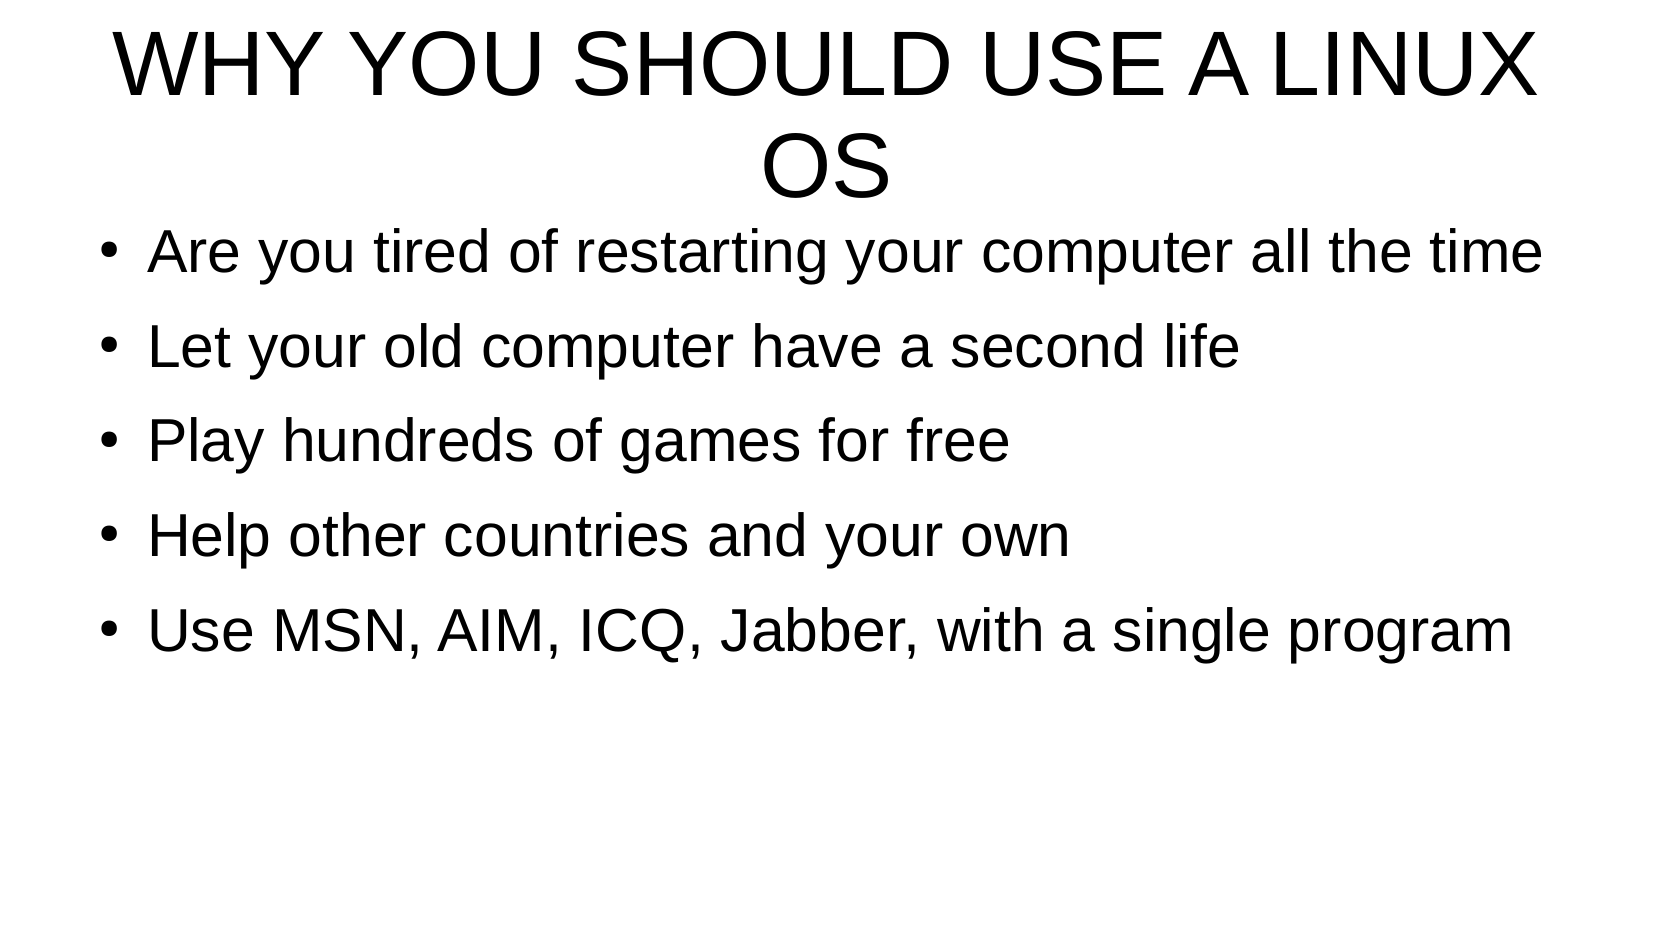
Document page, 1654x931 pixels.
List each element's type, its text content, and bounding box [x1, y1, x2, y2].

title WHY YOU SHOULD USE A LINUX OS [82, 12, 1571, 217]
list Are you tired of restarting your computer all the time Let your old computer have a second life Play hundreds of games for free Help other countries and your own Use MSN, AIM, ICQ, Jabber, with a single program [82, 217, 1571, 758]
